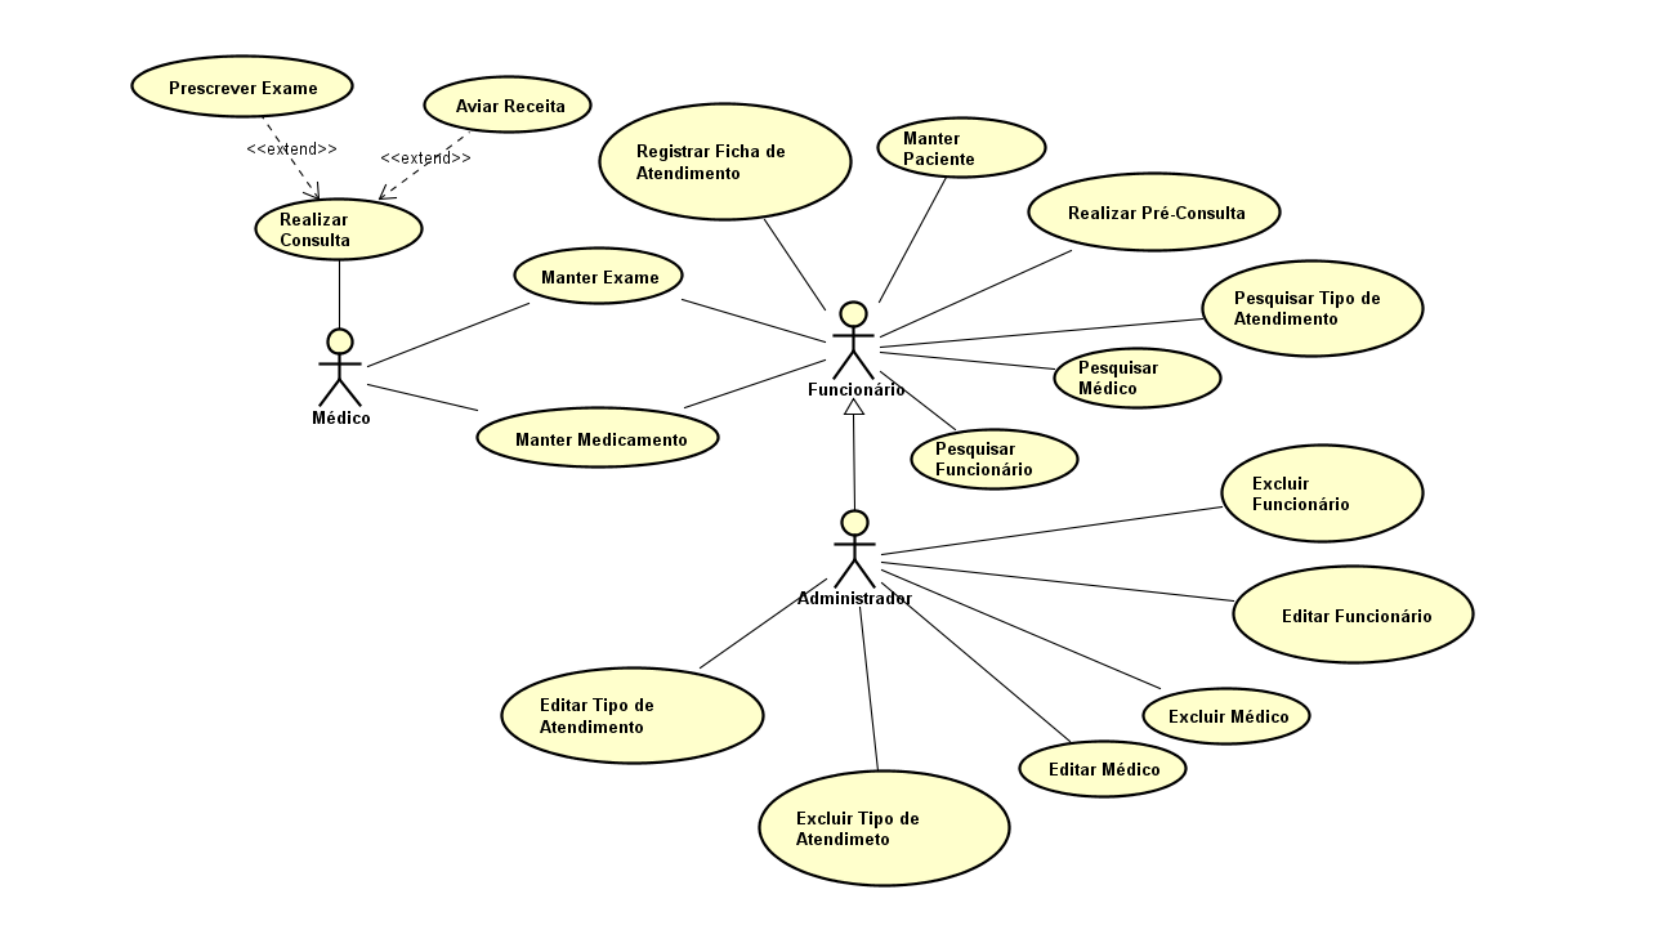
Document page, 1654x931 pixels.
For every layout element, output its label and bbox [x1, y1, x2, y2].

picture [129, 35, 1492, 898]
